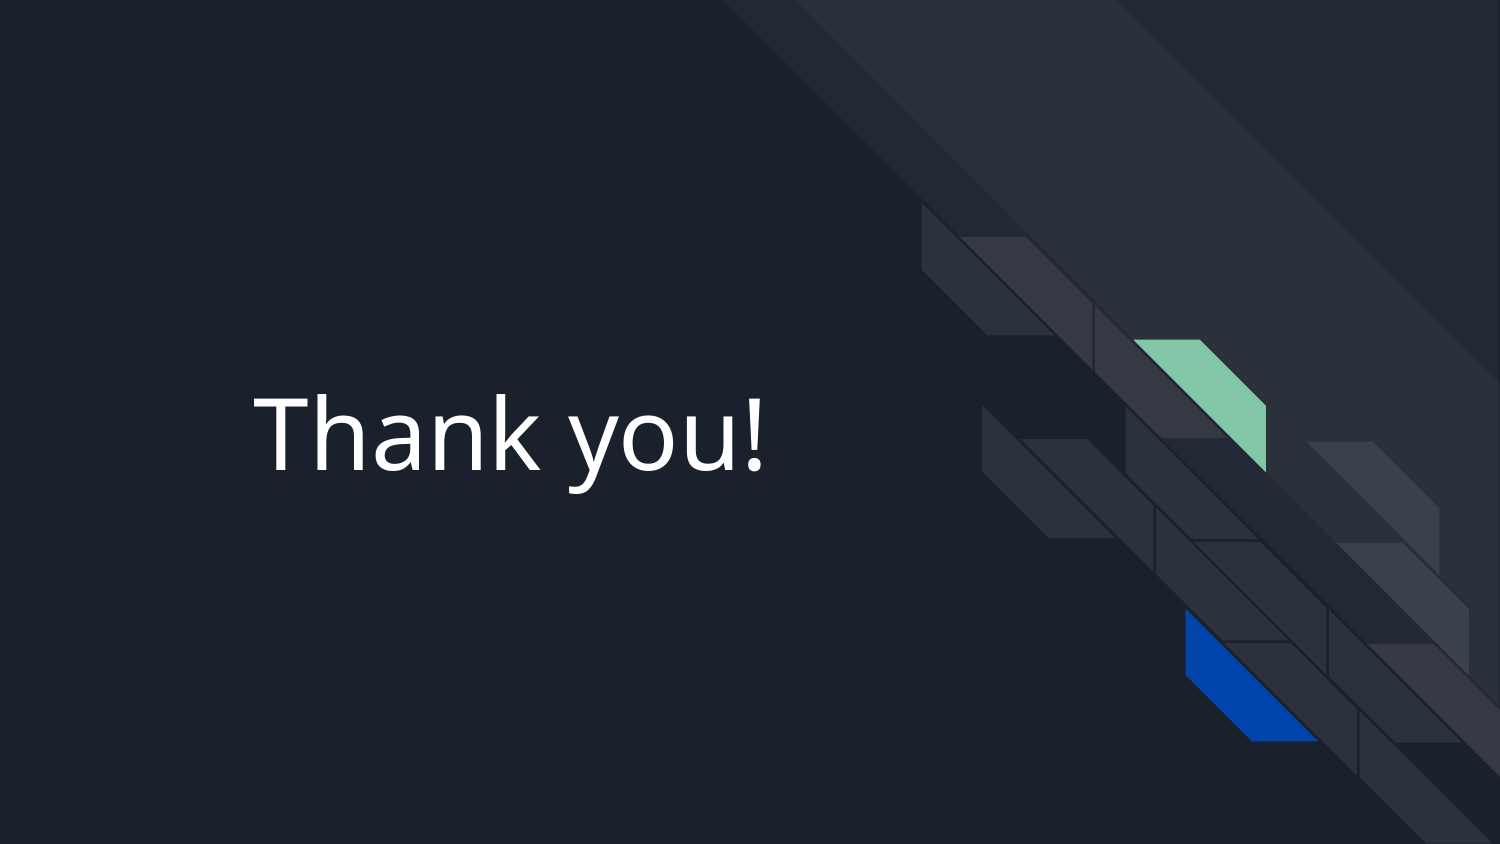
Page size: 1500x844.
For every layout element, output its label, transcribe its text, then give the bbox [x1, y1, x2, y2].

title Thank you! [135, 336, 888, 526]
